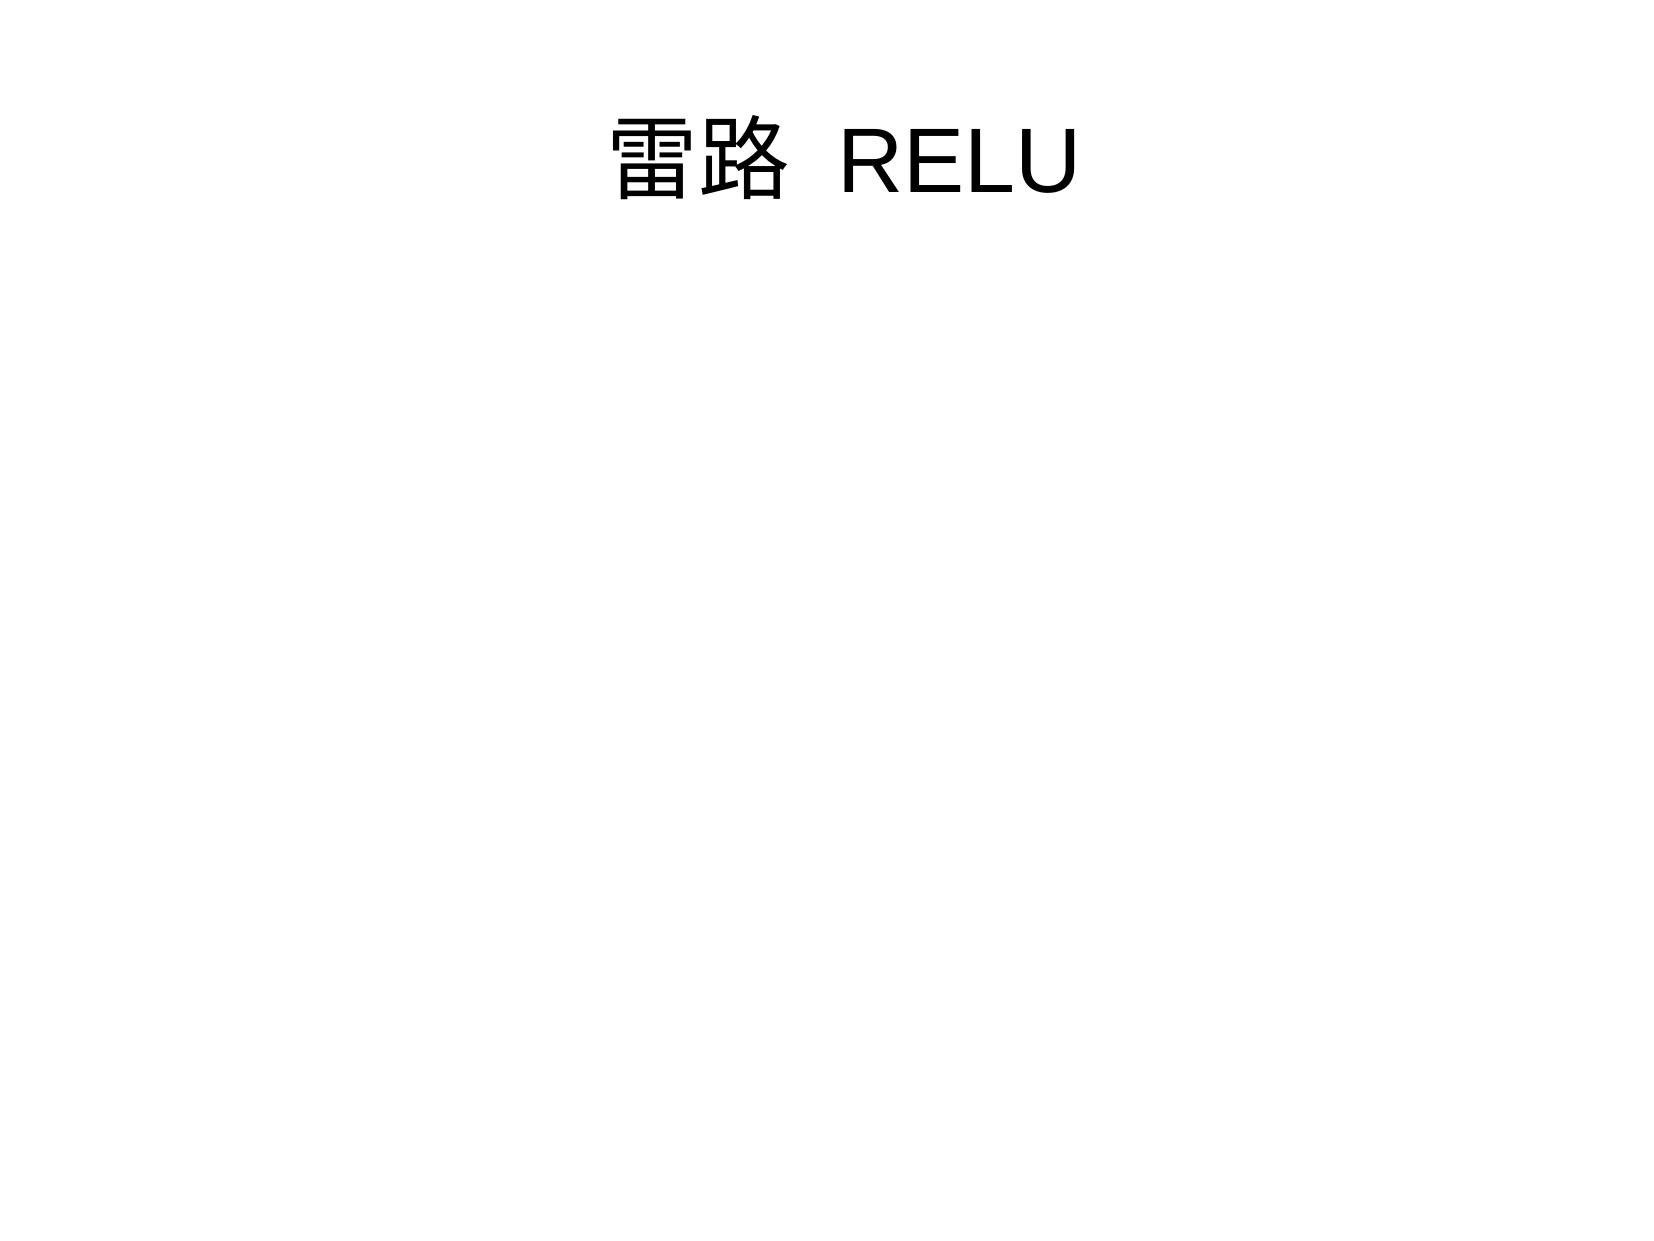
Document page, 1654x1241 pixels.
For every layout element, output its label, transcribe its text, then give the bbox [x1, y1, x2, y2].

title 雷路 RELU [82, 49, 1571, 257]
